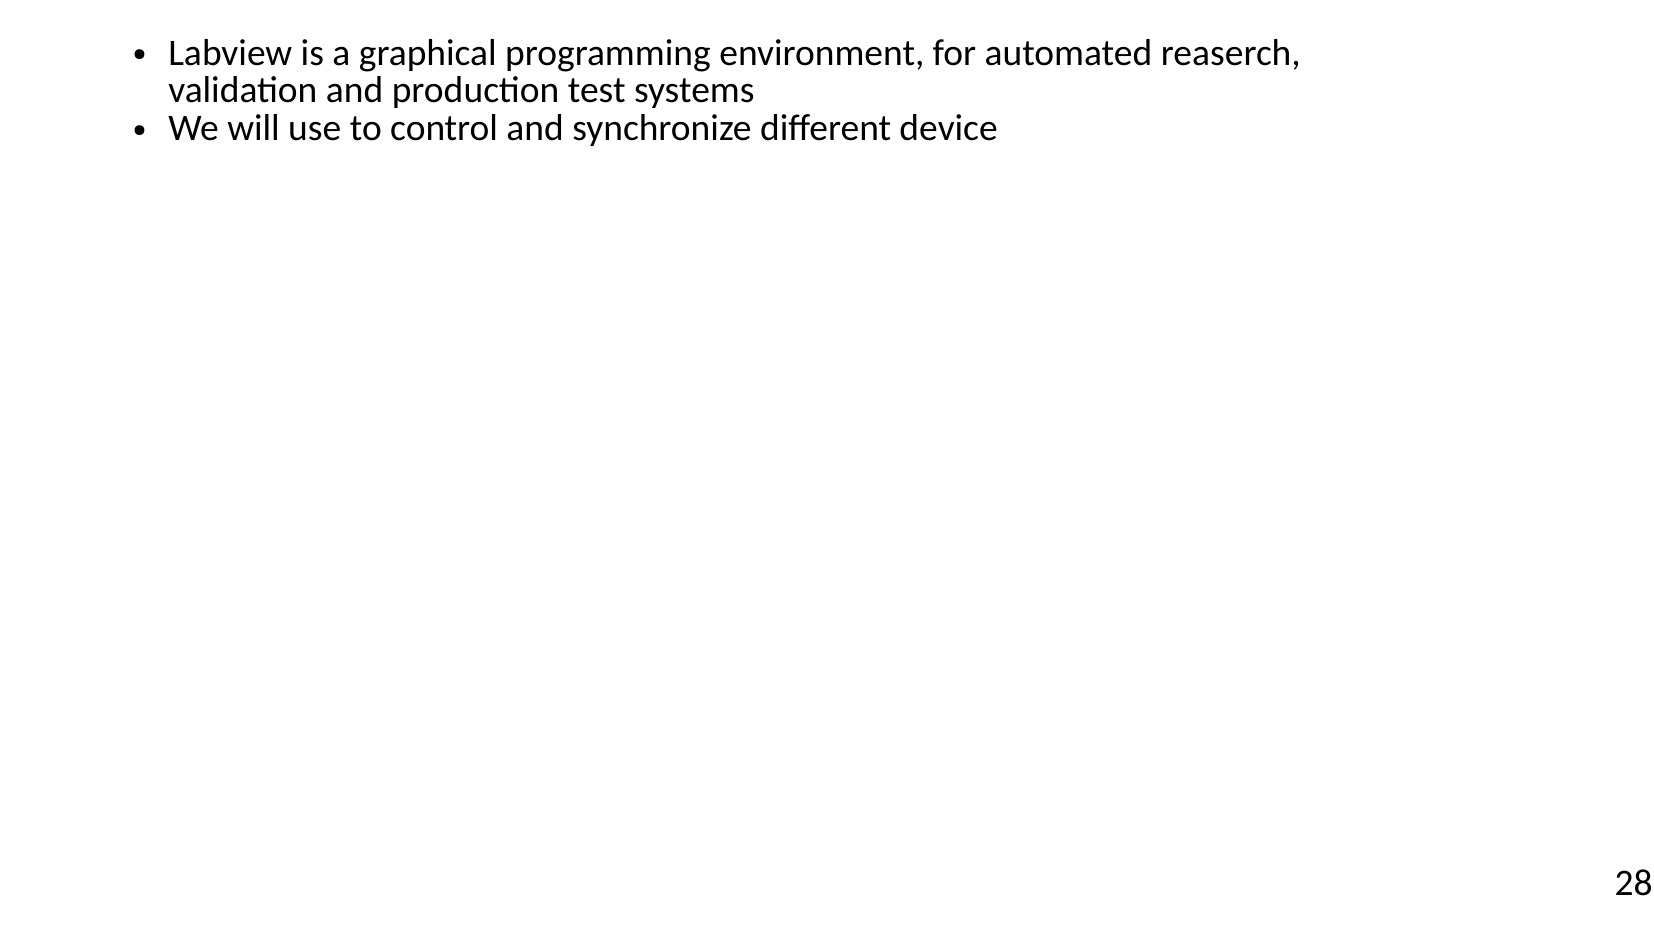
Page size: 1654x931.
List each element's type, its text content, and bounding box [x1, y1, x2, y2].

text_box Labview is a graphical programming environment, for automated reaserch, validation and production test systems We will use to control and synchronize different device [118, 29, 1447, 158]
text_box <number> [1479, 860, 1654, 931]
